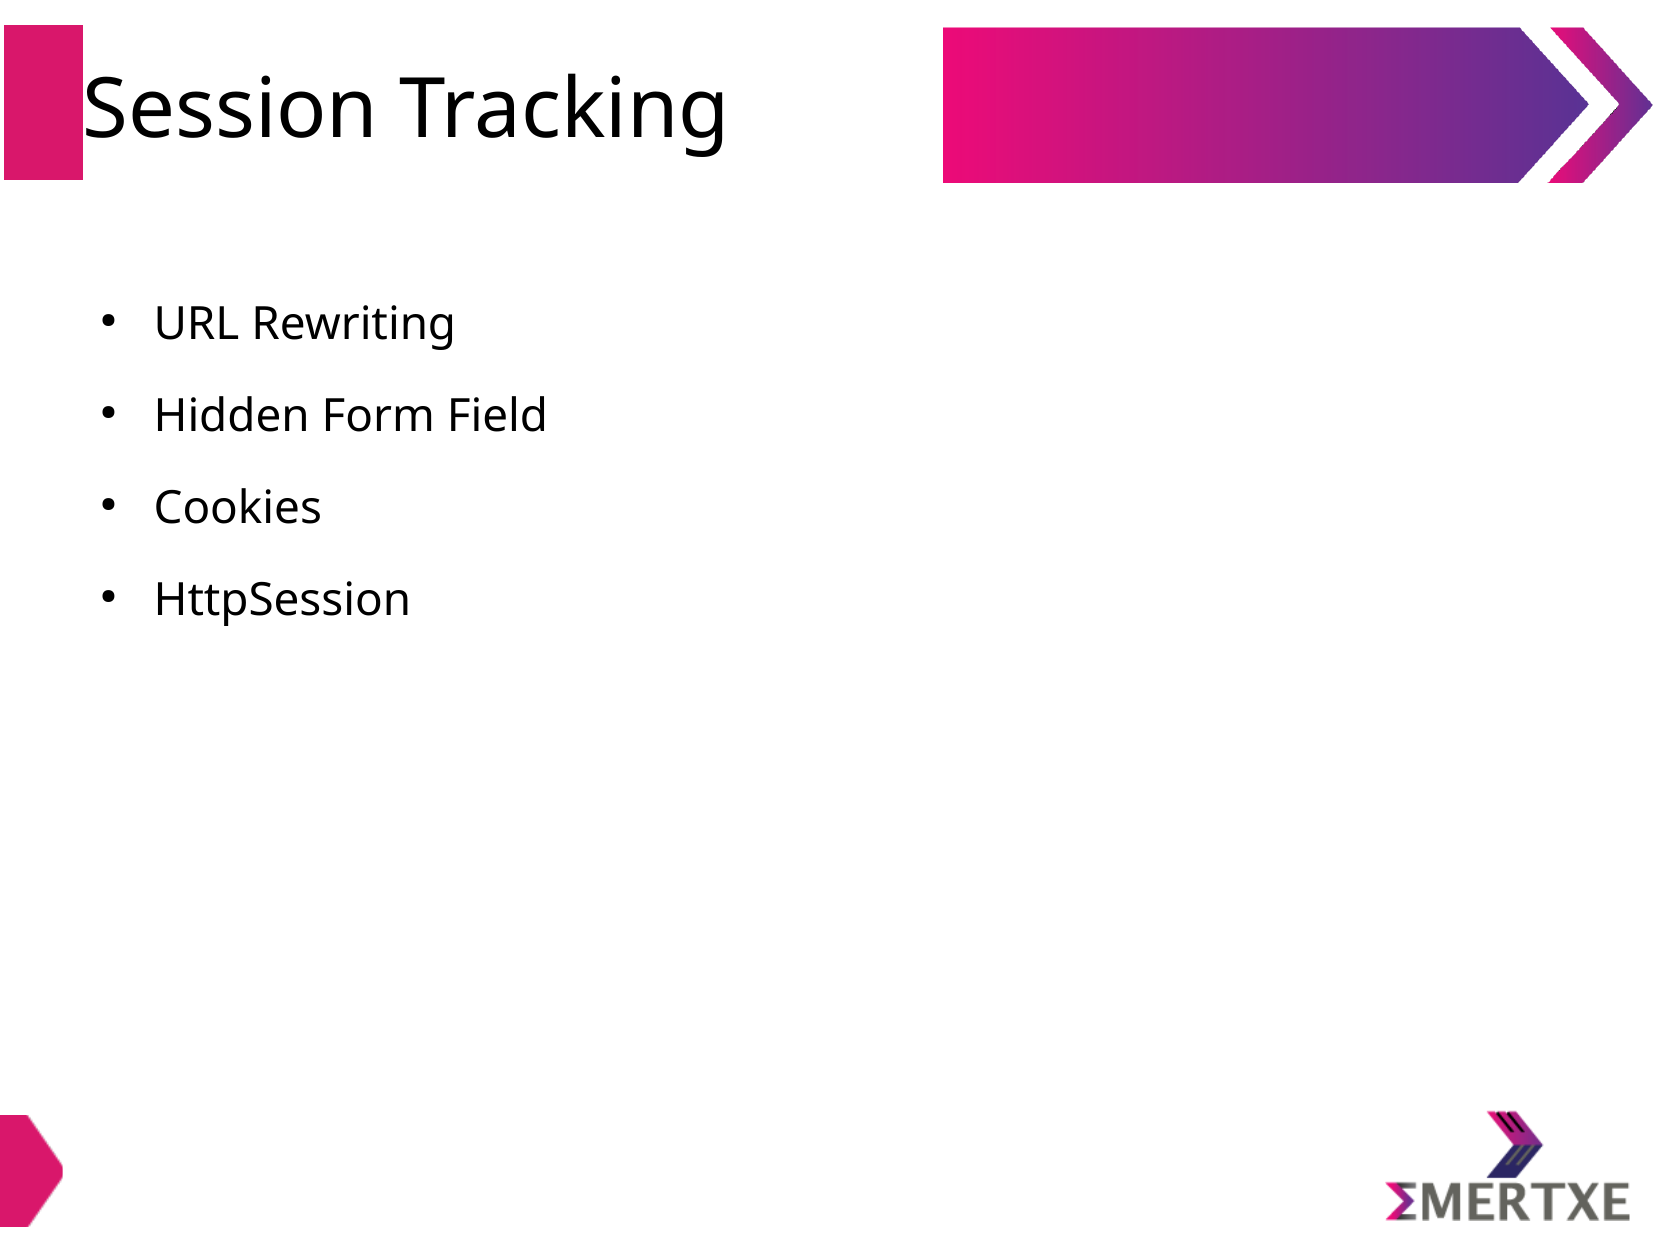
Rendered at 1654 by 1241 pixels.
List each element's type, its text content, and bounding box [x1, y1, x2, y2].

title Session Tracking [82, 2, 1571, 210]
list URL Rewriting Hidden Form Field Cookies HttpSession [82, 290, 1571, 1010]
picture [1385, 1107, 1631, 1221]
picture [1571, 27, 1653, 183]
